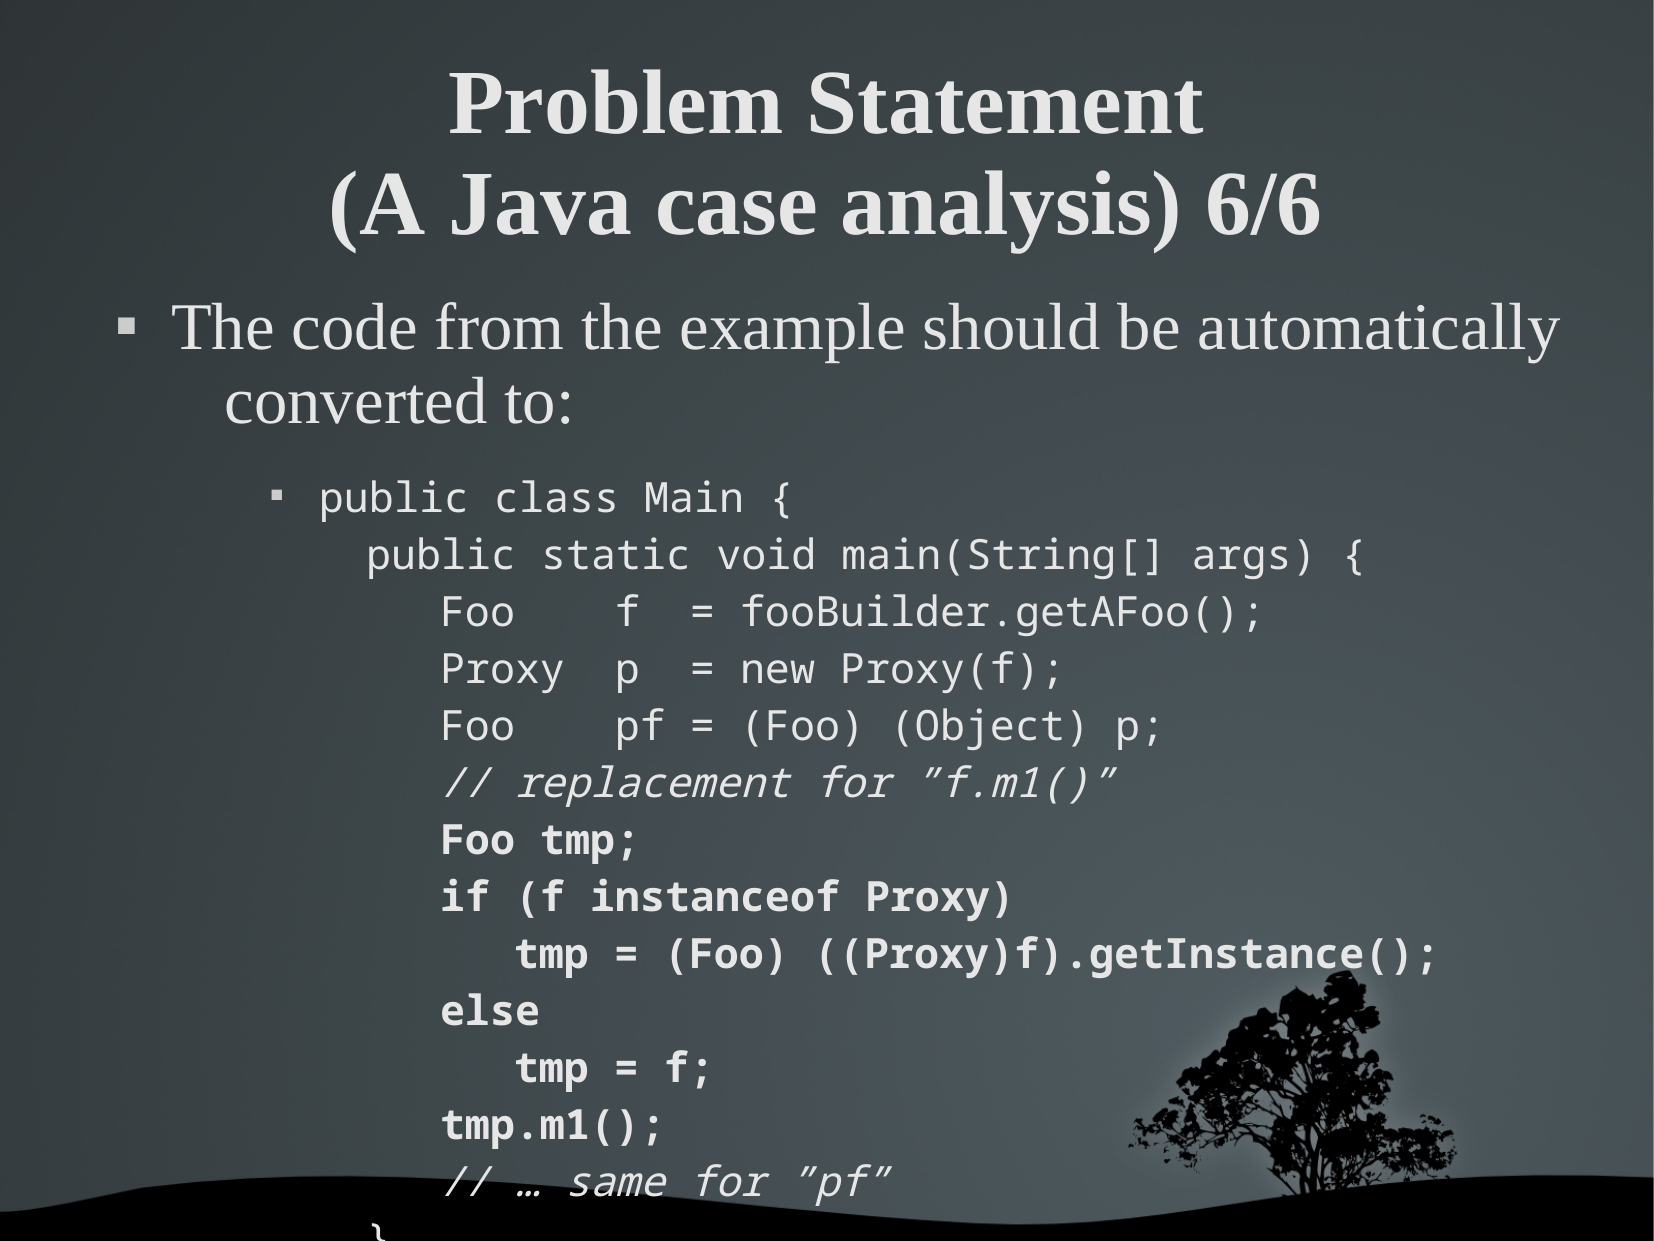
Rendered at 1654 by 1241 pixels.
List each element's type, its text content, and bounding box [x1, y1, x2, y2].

list The code from the example should be automatically converted to: public class Main { public static void main(String[] args) { Foo f = fooBuilder.getAFoo(); Proxy p = new Proxy(f); Foo pf = (Foo) (Object) p; // replacement for ”f.m1()” Foo tmp; if (f instanceof Proxy) tmp = (Foo) ((Proxy)f).getInstance(); else tmp = f; tmp.m1(); // … same for ”pf” } } [82, 290, 1571, 1185]
picture [0, 0, 1654, 1241]
title Problem Statement (A Java case analysis) 6/6 [82, 33, 1571, 273]
